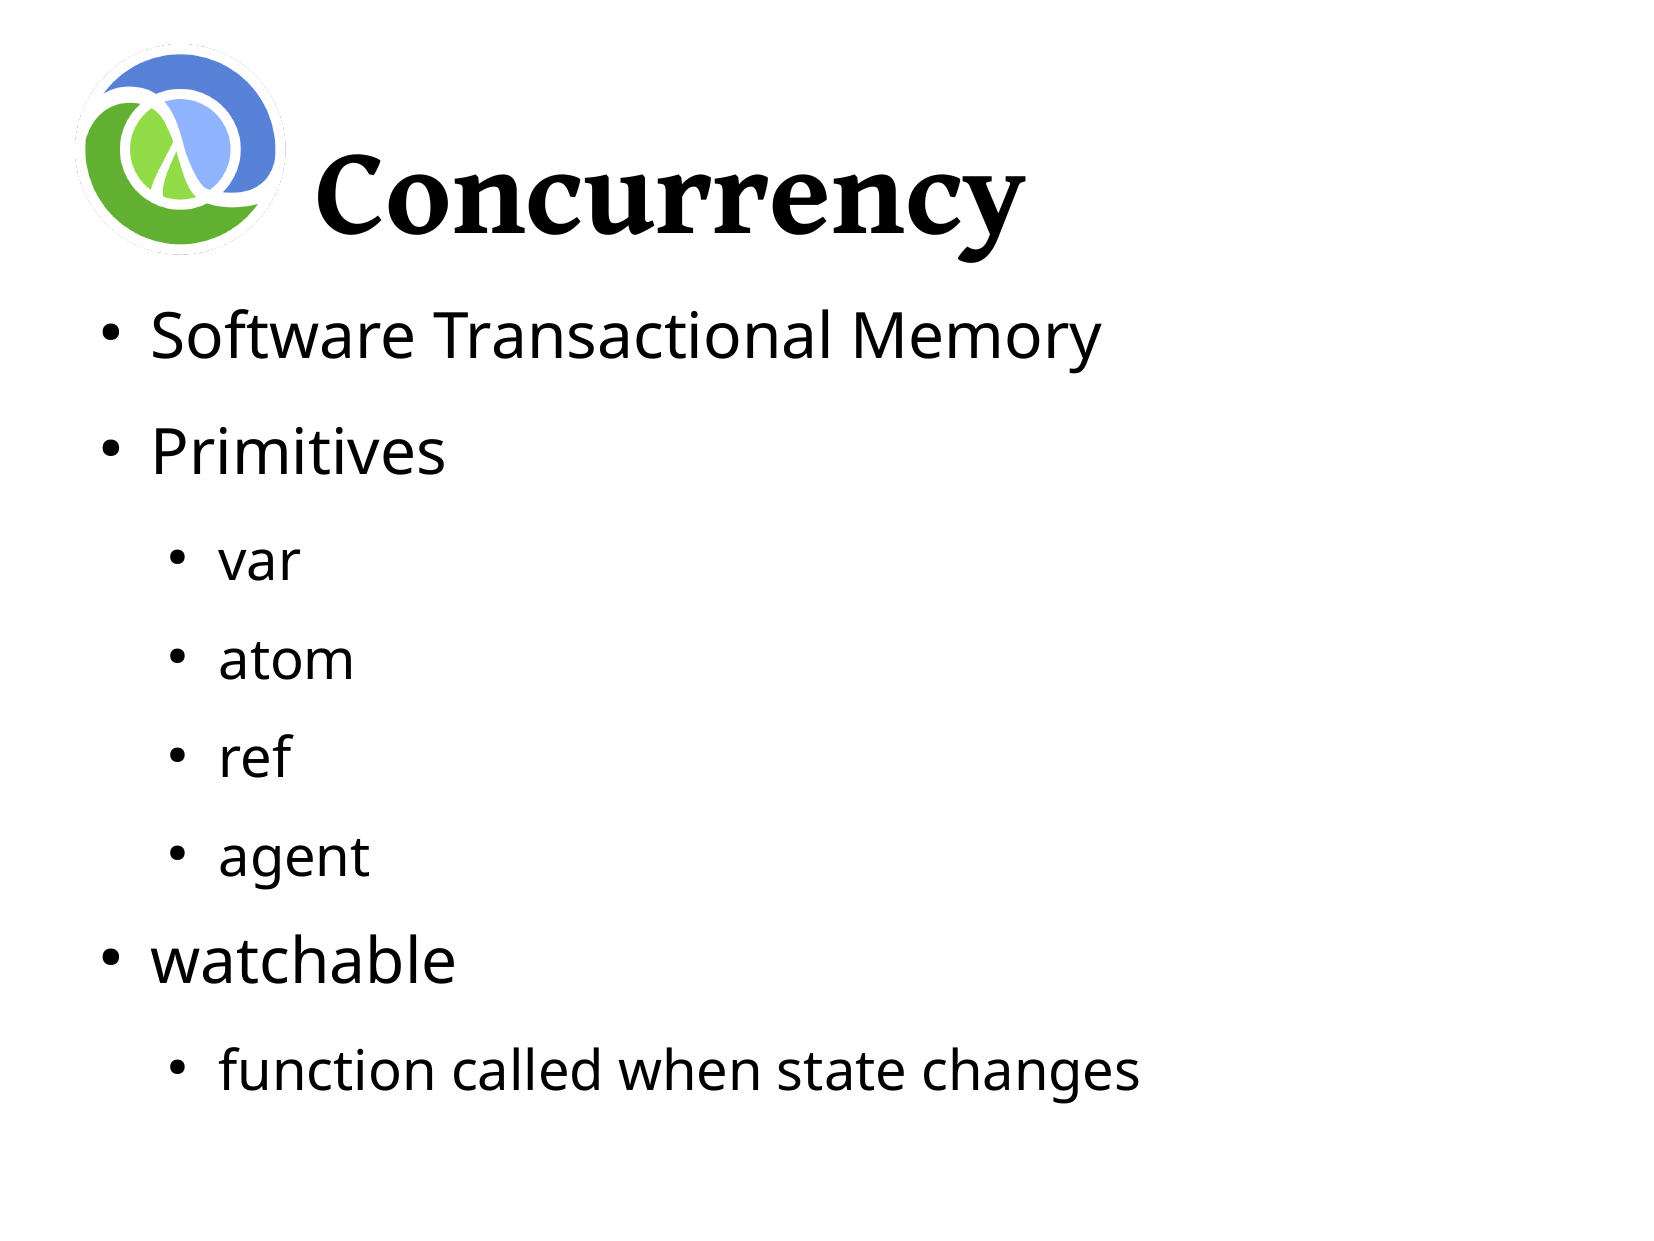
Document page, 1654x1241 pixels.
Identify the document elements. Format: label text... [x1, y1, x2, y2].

list Software Transactional Memory Primitives var atom ref agent watchable function called when state changes [82, 290, 1571, 1109]
title Concurrency [315, 92, 1571, 290]
picture [75, 44, 286, 255]
